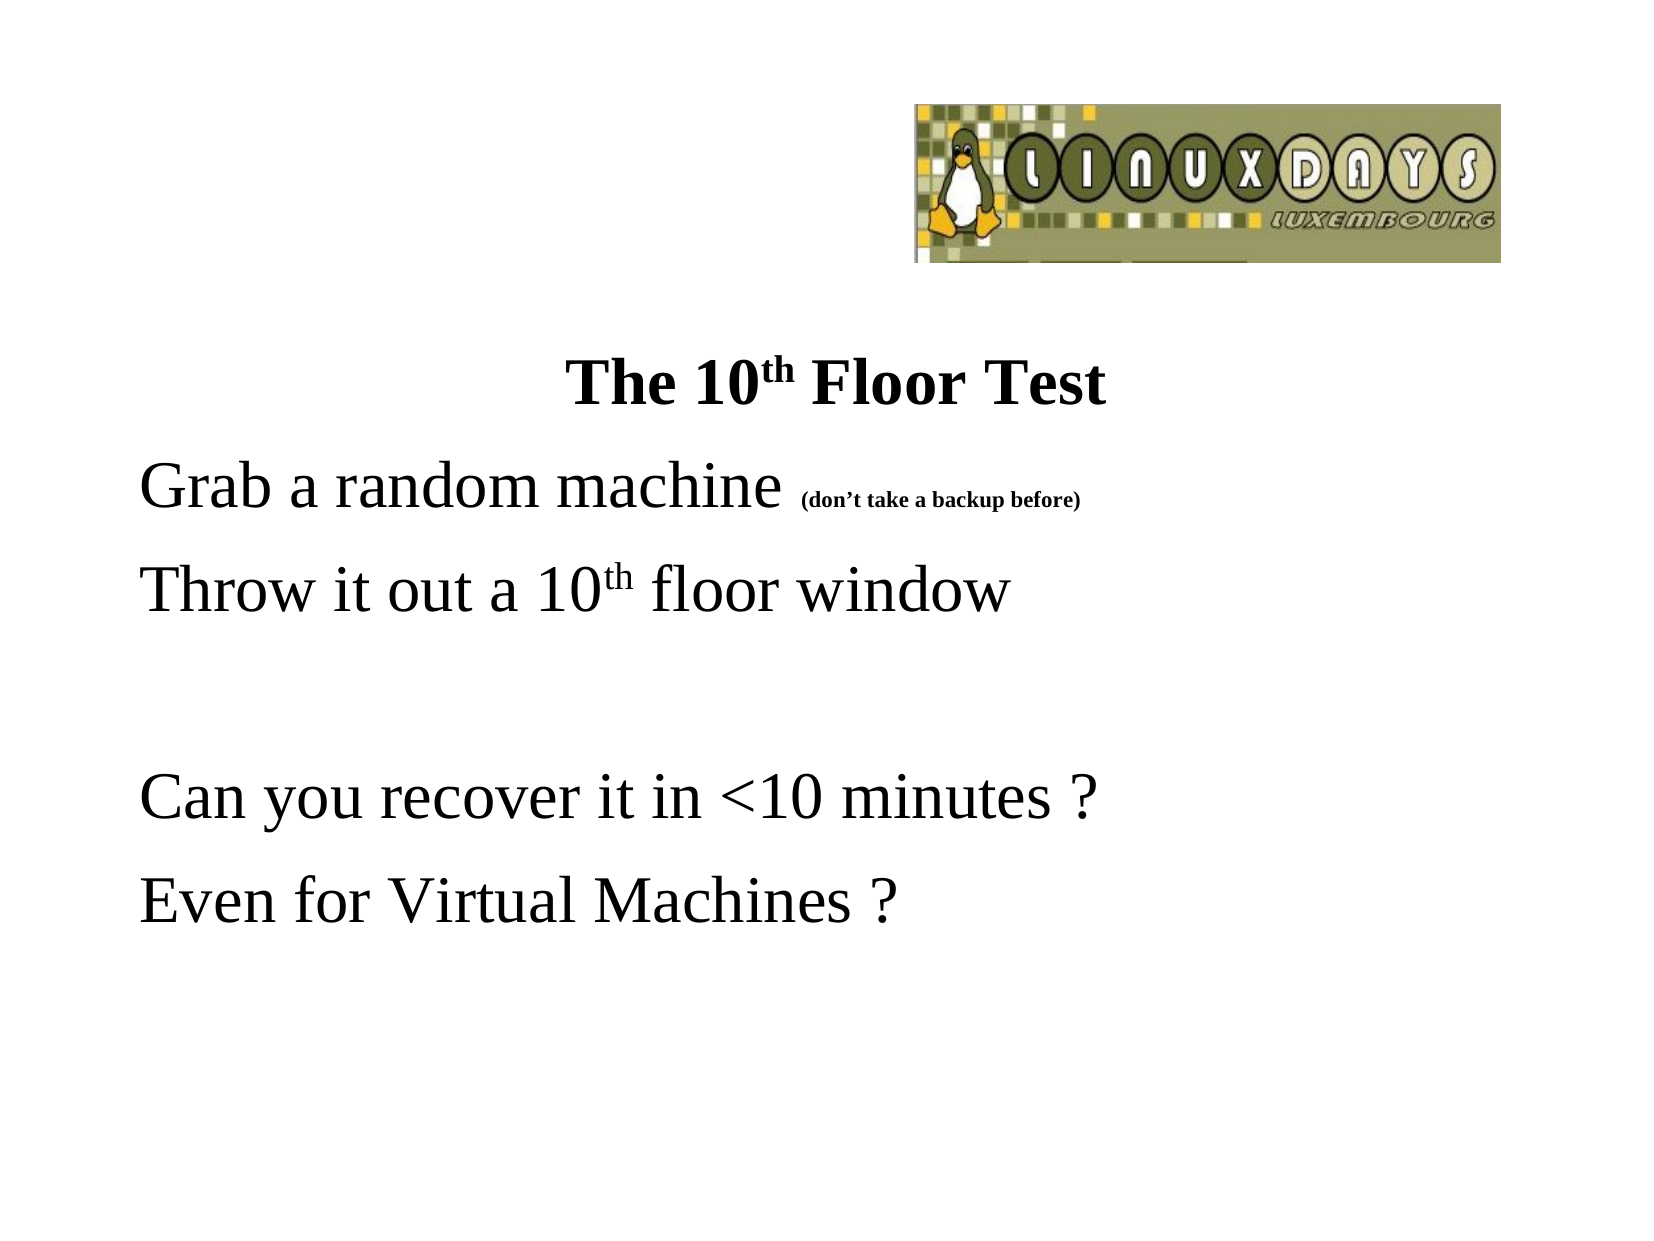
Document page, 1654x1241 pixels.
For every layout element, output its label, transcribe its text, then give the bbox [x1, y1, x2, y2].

picture [914, 104, 1501, 263]
list The 10th Floor Test Grab a random machine (don’t take a backup before) Throw it out a 10th floor window Can you recover it in <10 minutes ? Even for Virtual Machines ? [121, 344, 1534, 1194]
